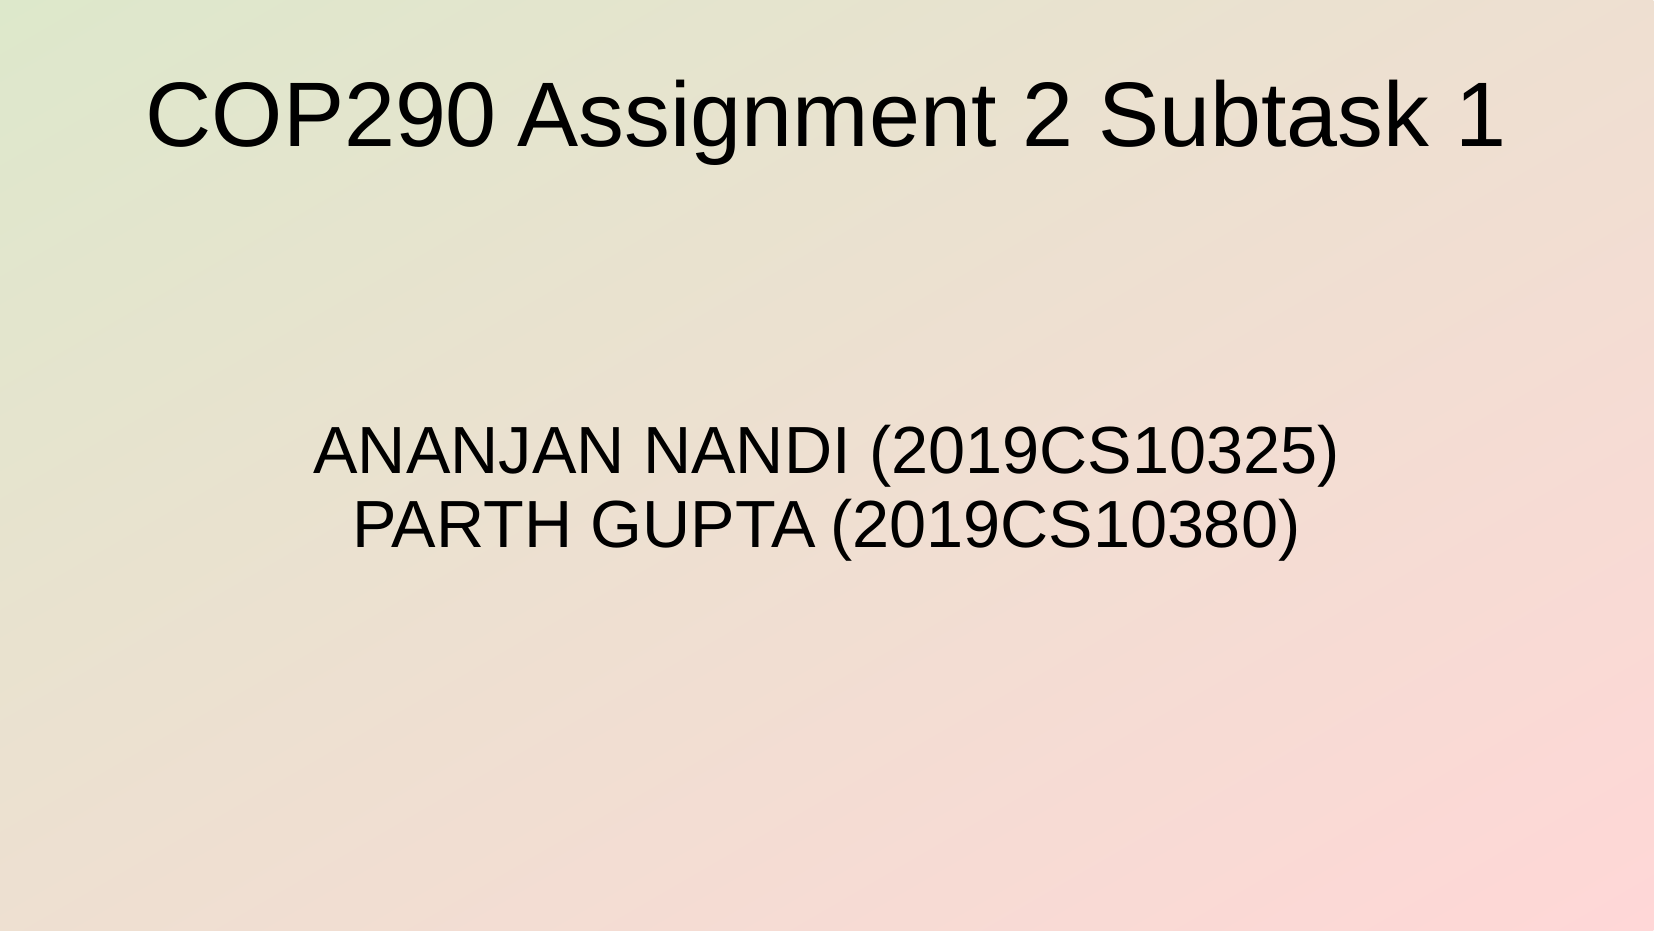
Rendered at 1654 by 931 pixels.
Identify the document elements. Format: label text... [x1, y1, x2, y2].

subtitle ANANJAN NANDI (2019CS10325) PARTH GUPTA (2019CS10380) [82, 217, 1571, 758]
title COP290 Assignment 2 Subtask 1 [82, 37, 1571, 193]
